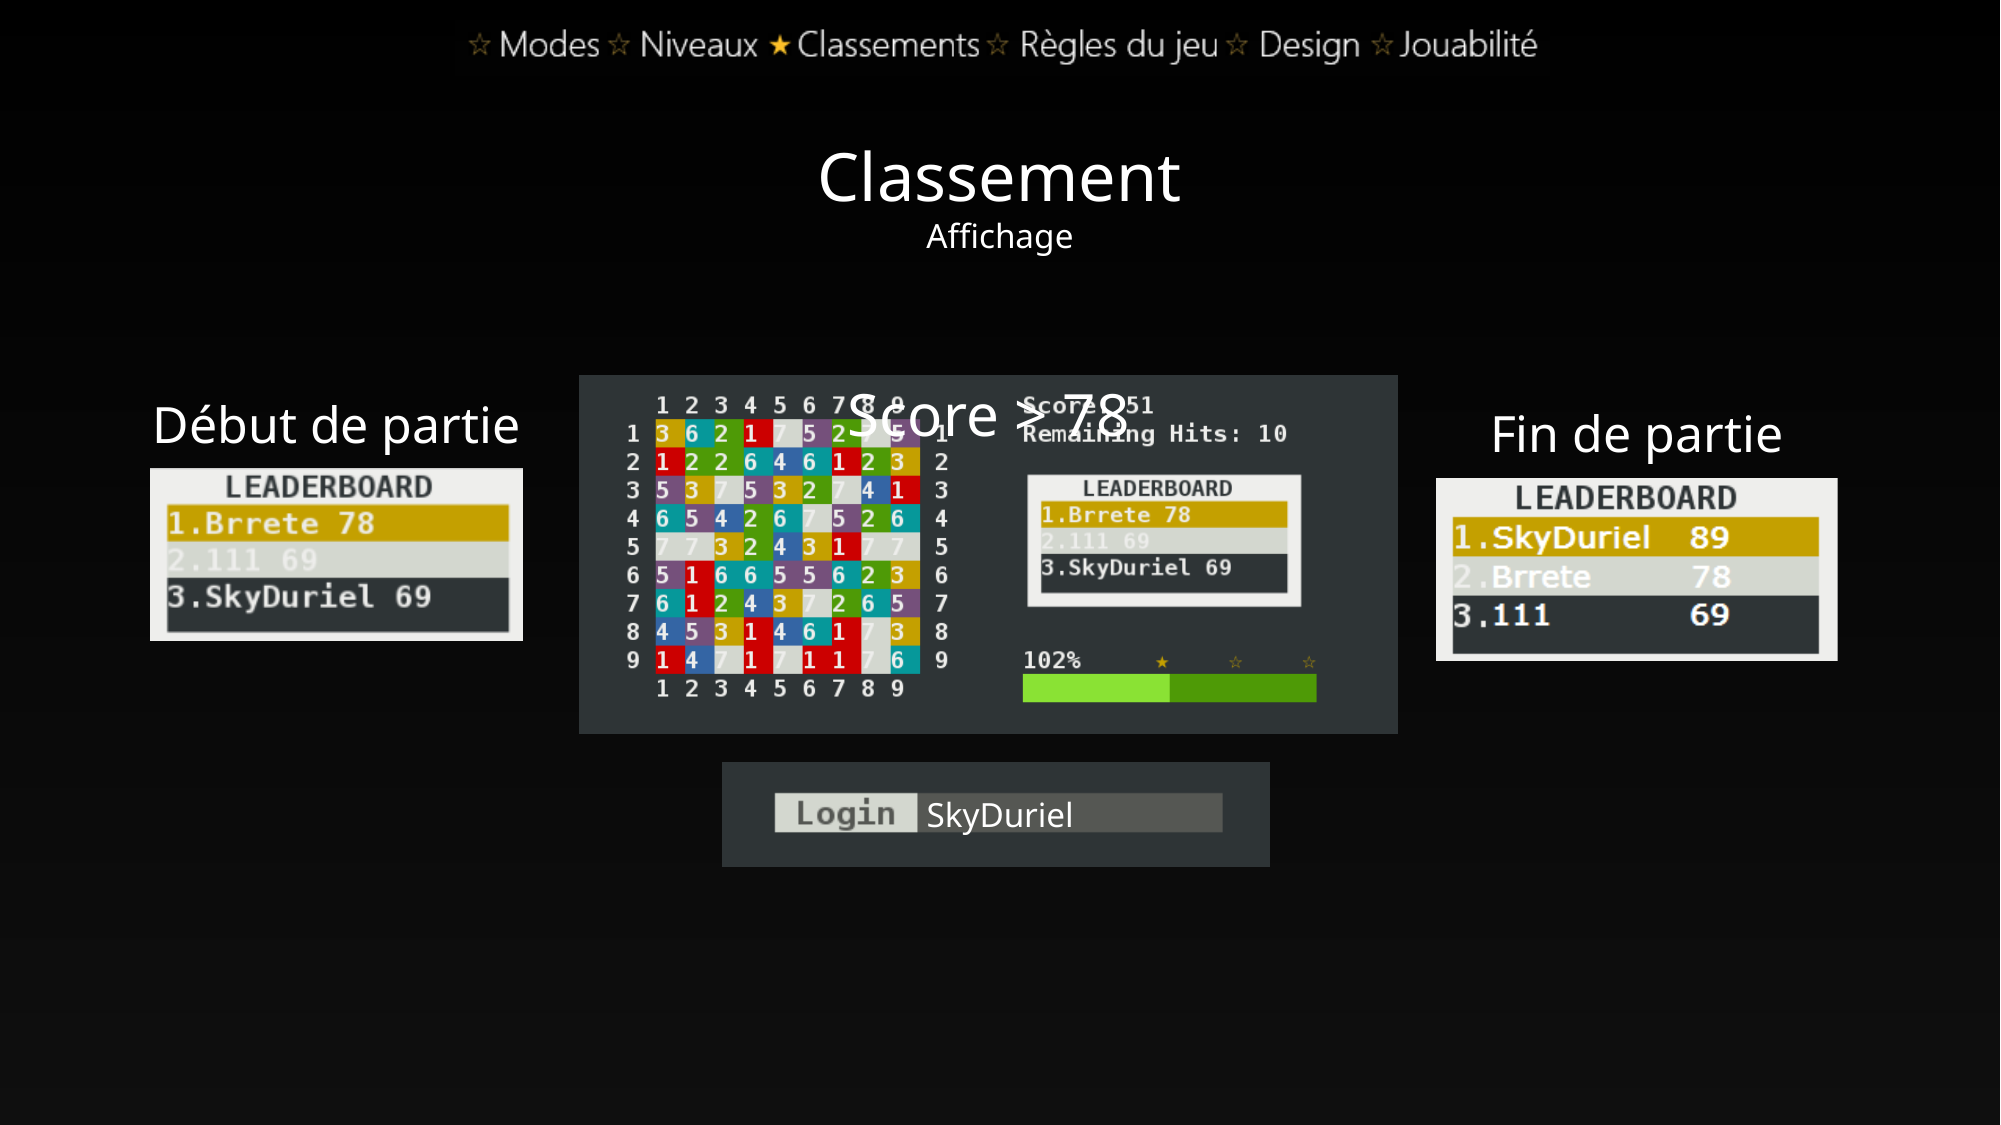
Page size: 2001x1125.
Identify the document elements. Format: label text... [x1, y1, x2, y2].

picture [722, 762, 1270, 867]
text_box SkyDuriel [911, 786, 1253, 843]
text_box Score > 78 [769, 370, 1208, 457]
picture [1436, 478, 1838, 661]
text_box Fin de partie [1417, 395, 1856, 471]
text_box Classement Affichage [649, 127, 1351, 264]
picture [150, 468, 523, 641]
text_box Début de partie [117, 386, 556, 462]
picture [455, 20, 1550, 76]
picture [579, 375, 1398, 734]
